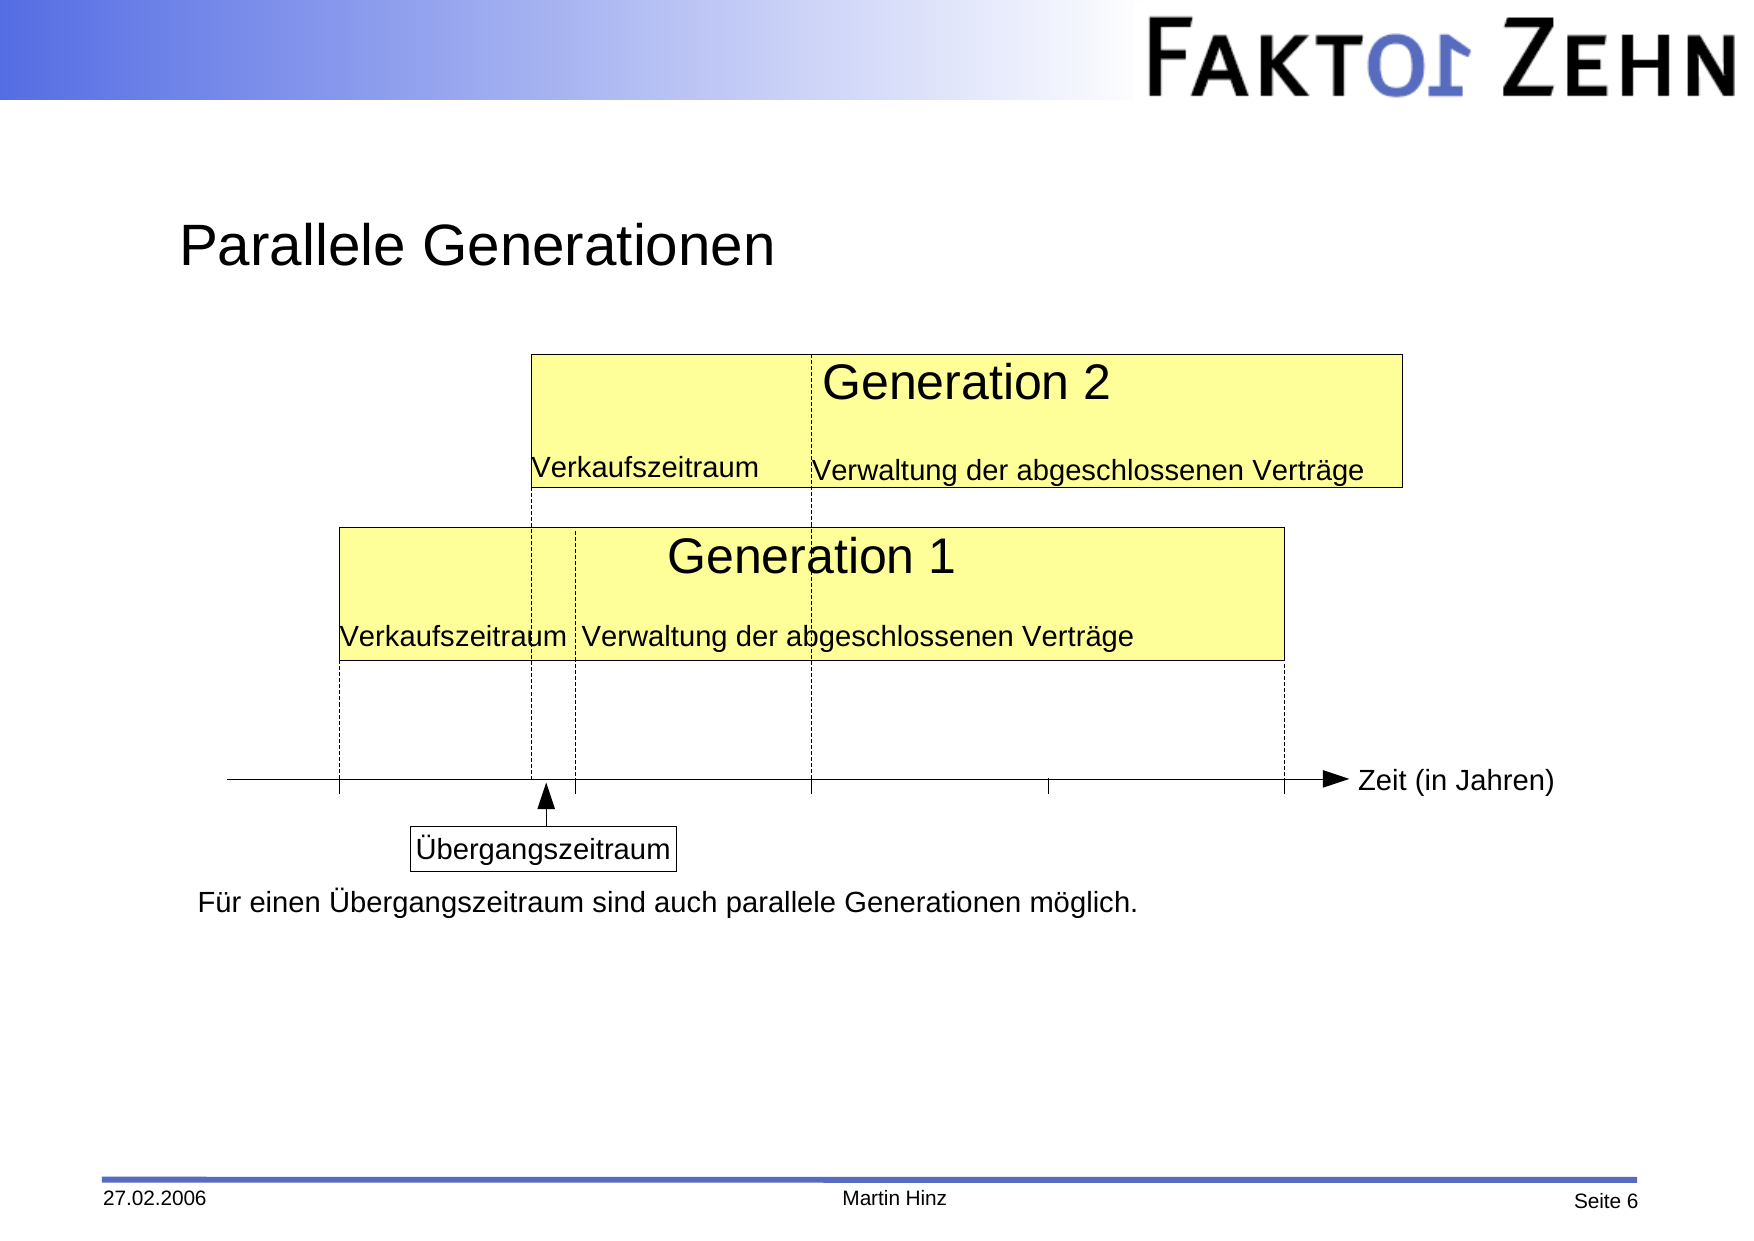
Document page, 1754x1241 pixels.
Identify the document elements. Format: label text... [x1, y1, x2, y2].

text_box Verkaufszeitraum [531, 451, 798, 484]
picture [1133, 2, 1749, 105]
text_box Verwaltung der abgeschlossenen Verträge [811, 454, 1388, 488]
text_box Zeit (in Jahren) [1358, 764, 1565, 798]
text_box Übergangszeitraum [410, 826, 677, 872]
text_box Verwaltung der abgeschlossenen Verträge [581, 619, 1158, 653]
text_box Verkaufszeitraum [339, 620, 576, 653]
text_box Generation 2 [531, 354, 1403, 488]
text_box Generation 1 [339, 527, 1285, 661]
text_box Für einen Übergangszeitraum sind auch parallele Generationen möglich. [103, 885, 1639, 1058]
title Parallele Generationen [179, 142, 1576, 349]
